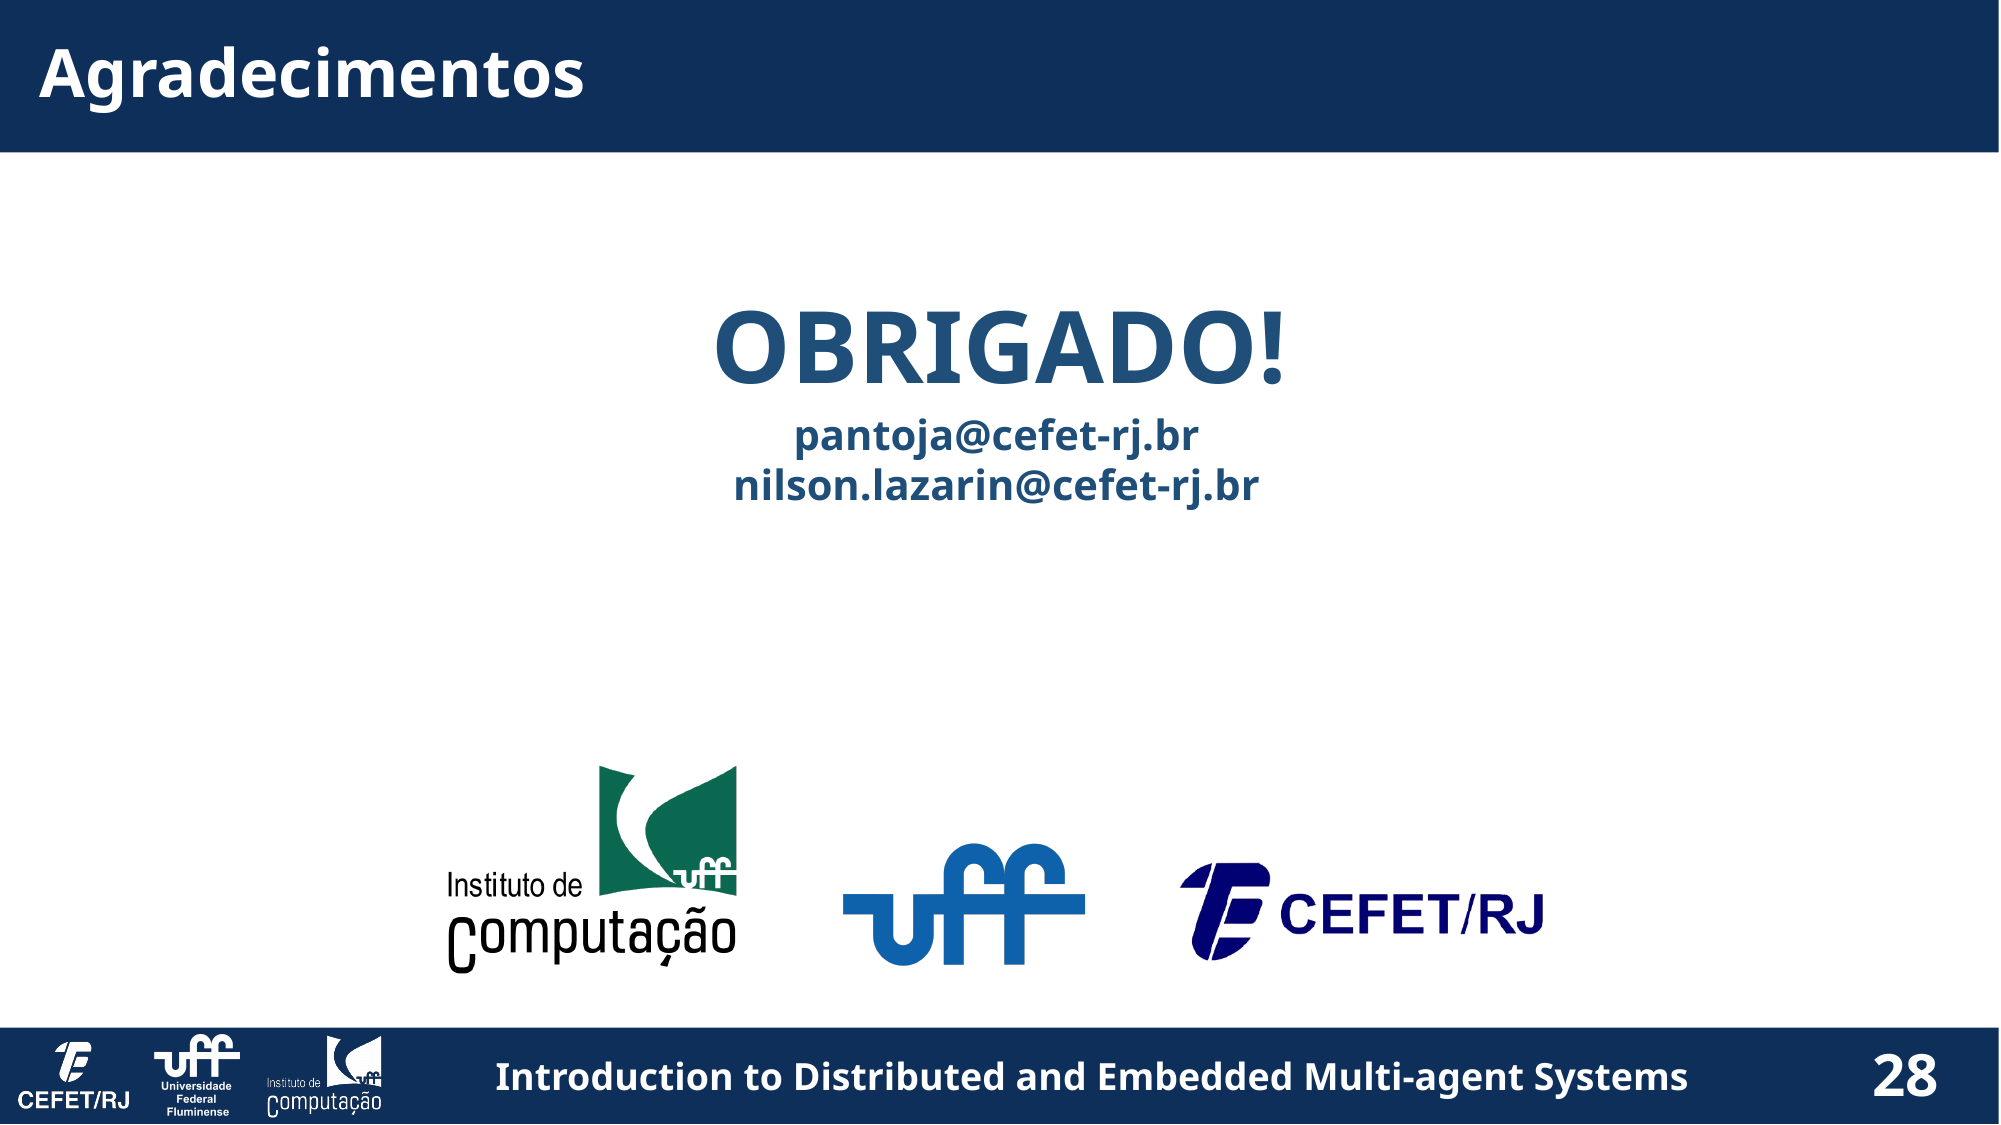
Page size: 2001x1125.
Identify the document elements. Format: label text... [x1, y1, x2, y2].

text_box OBRIGADO! [627, 276, 1371, 412]
picture [265, 1033, 383, 1118]
picture [840, 841, 1088, 968]
picture [153, 1033, 241, 1121]
picture [1179, 862, 1549, 961]
picture [445, 763, 740, 975]
text_box Agradecimentos [25, 23, 1999, 119]
text_box pantoja@cefet-rj.br nilson.lazarin@cefet-rj.br [718, 401, 1276, 517]
picture [18, 1021, 129, 1125]
